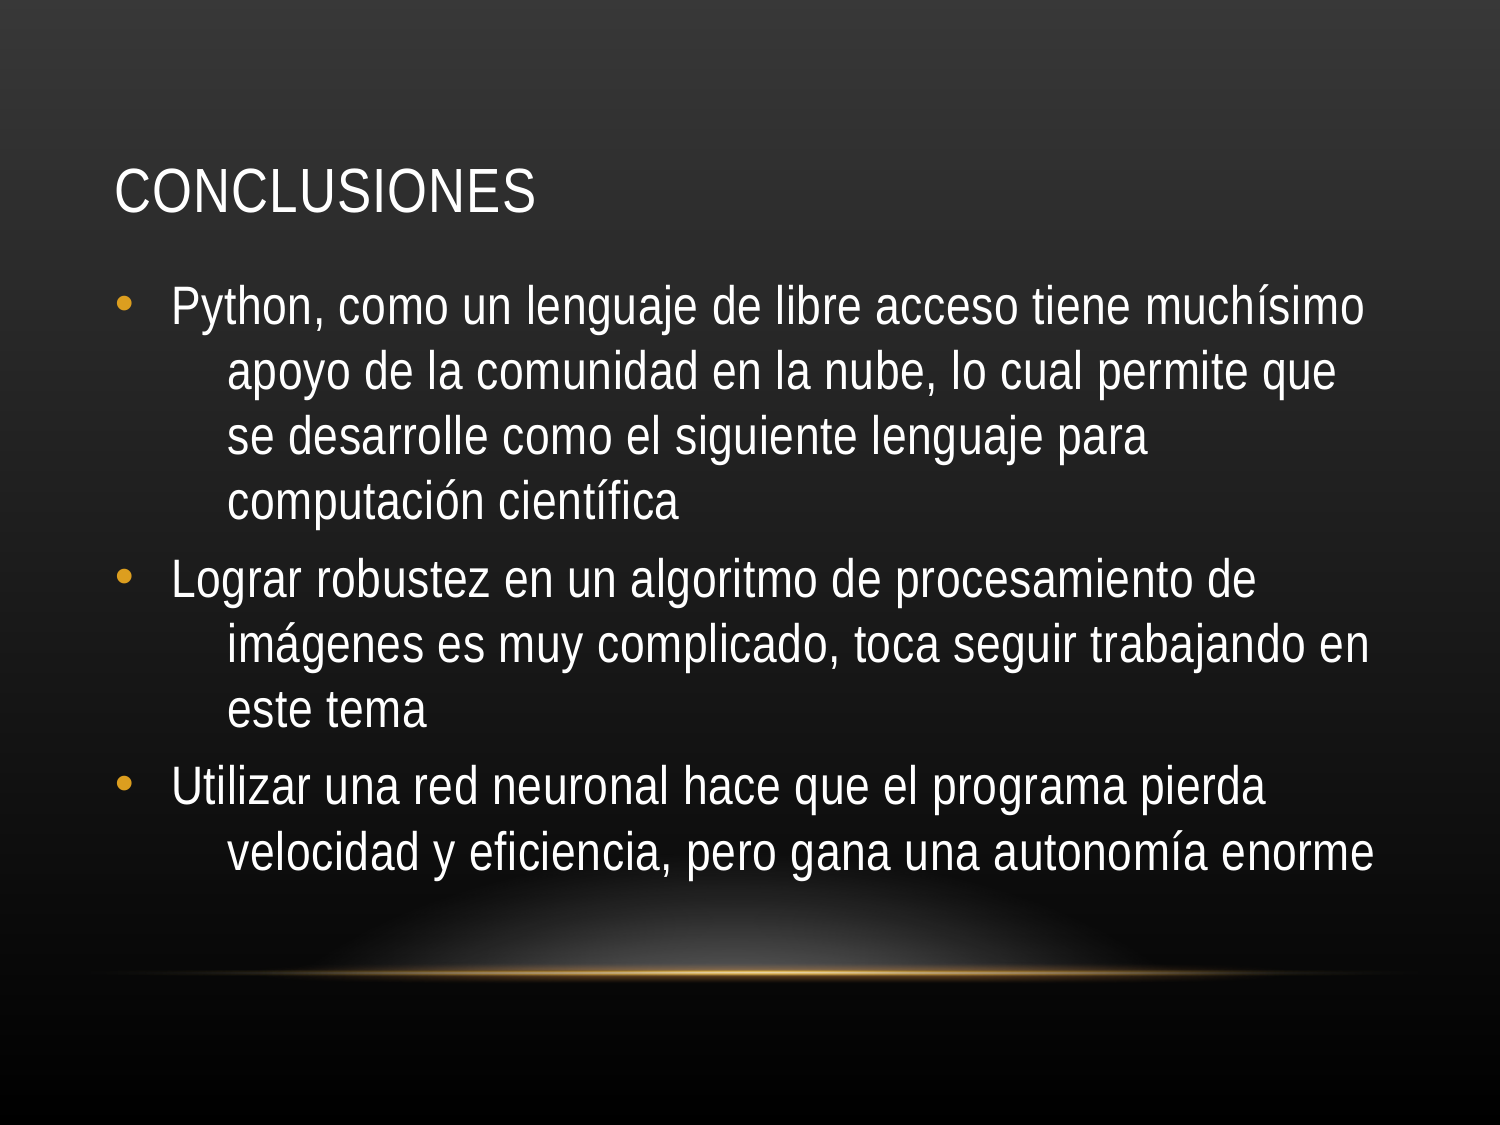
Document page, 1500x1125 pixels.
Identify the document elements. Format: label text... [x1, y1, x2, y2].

title Conclusiones [99, 45, 1400, 233]
list Python, como un lenguaje de libre acceso tiene muchísimo apoyo de la comunidad en la nube, lo cual permite que se desarrolle como el siguiente lenguaje para computación científica Lograr robustez en un algoritmo de procesamiento de imágenes es muy complicado, toca seguir trabajando en este tema Utilizar una red neuronal hace que el programa pierda velocidad y eficiencia, pero gana una autonomía enorme [99, 262, 1400, 938]
